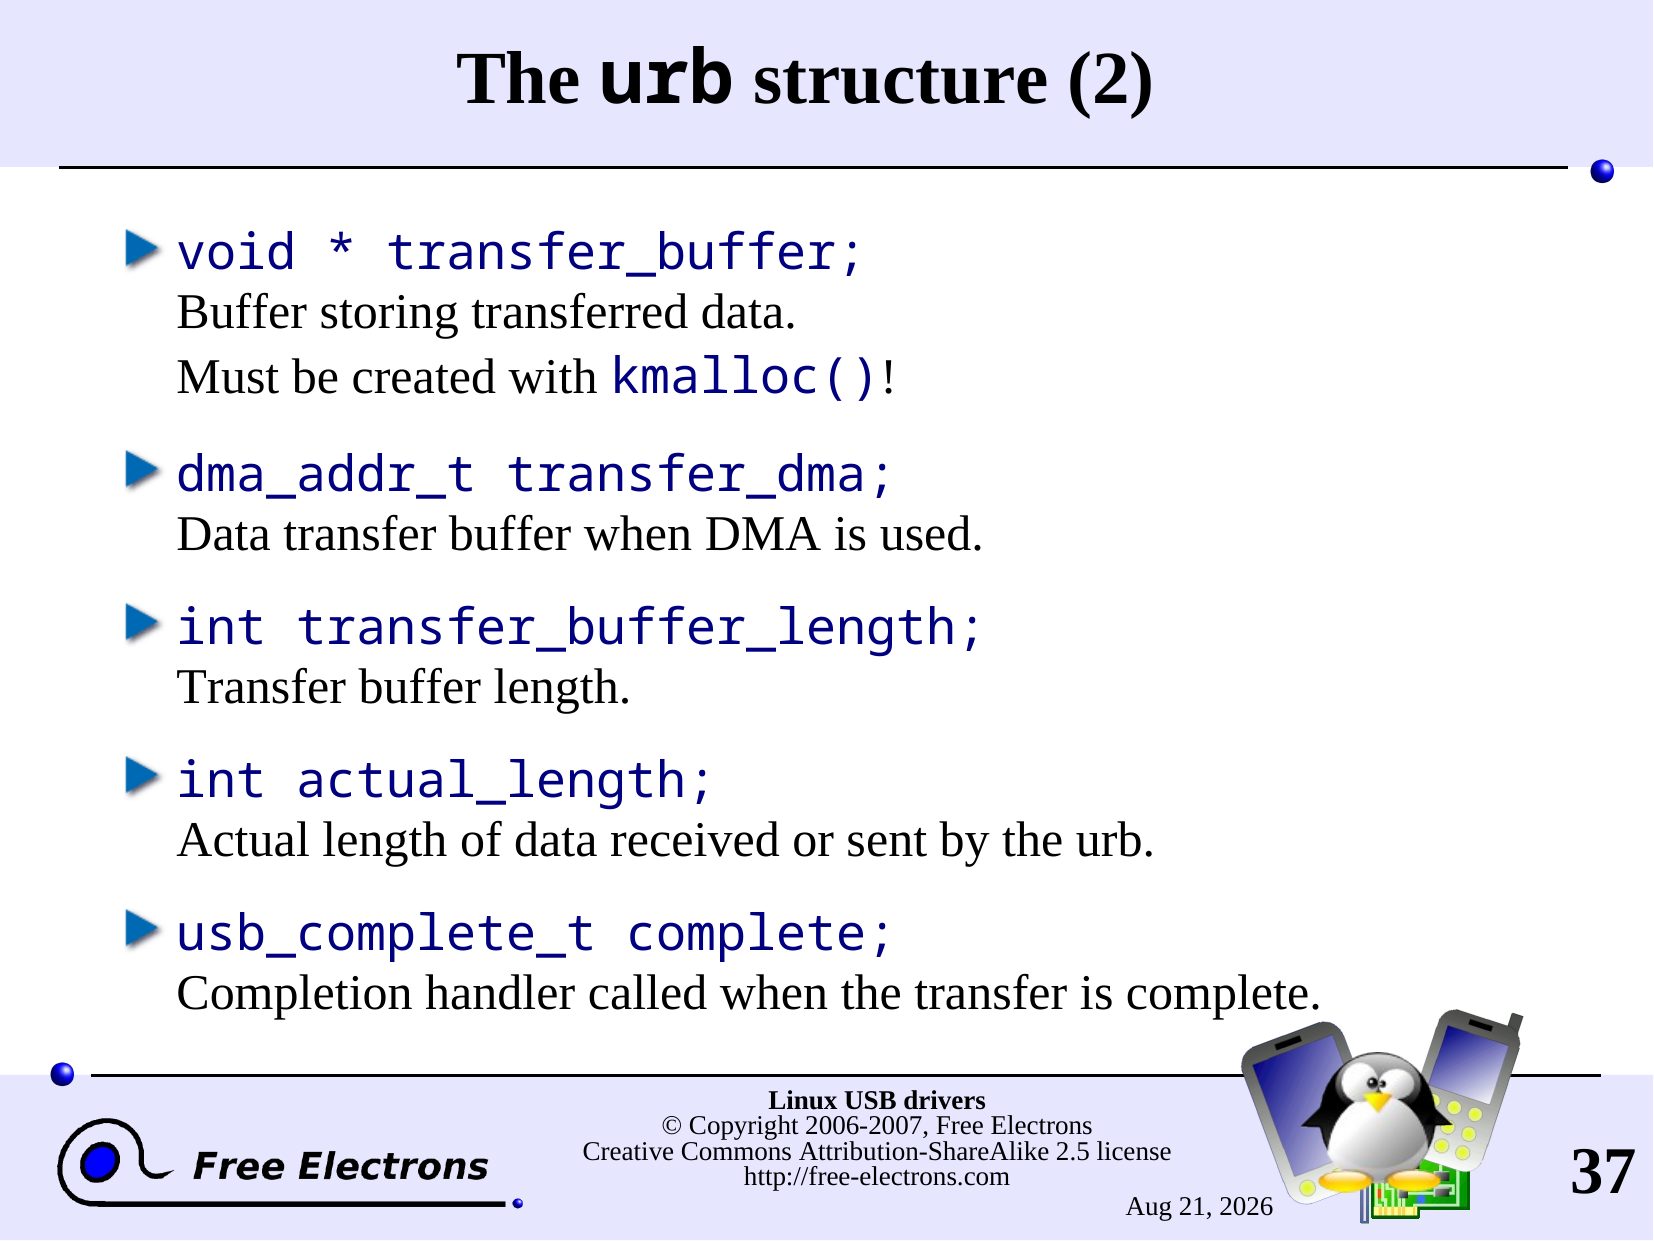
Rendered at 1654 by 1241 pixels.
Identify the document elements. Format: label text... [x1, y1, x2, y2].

title The urb structure (2) [60, 25, 1551, 124]
picture [50, 1107, 527, 1216]
list void * transfer_buffer; Buffer storing transferred data. Must be created with kmalloc()! dma_addr_t transfer_dma; Data transfer buffer when DMA is used. int transfer_buffer_length; Transfer buffer length. int actual_length; Actual length of data received or sent by the urb. usb_complete_t complete; Completion handler called when the transfer is complete. [105, 216, 1518, 1066]
picture [1231, 1007, 1538, 1241]
